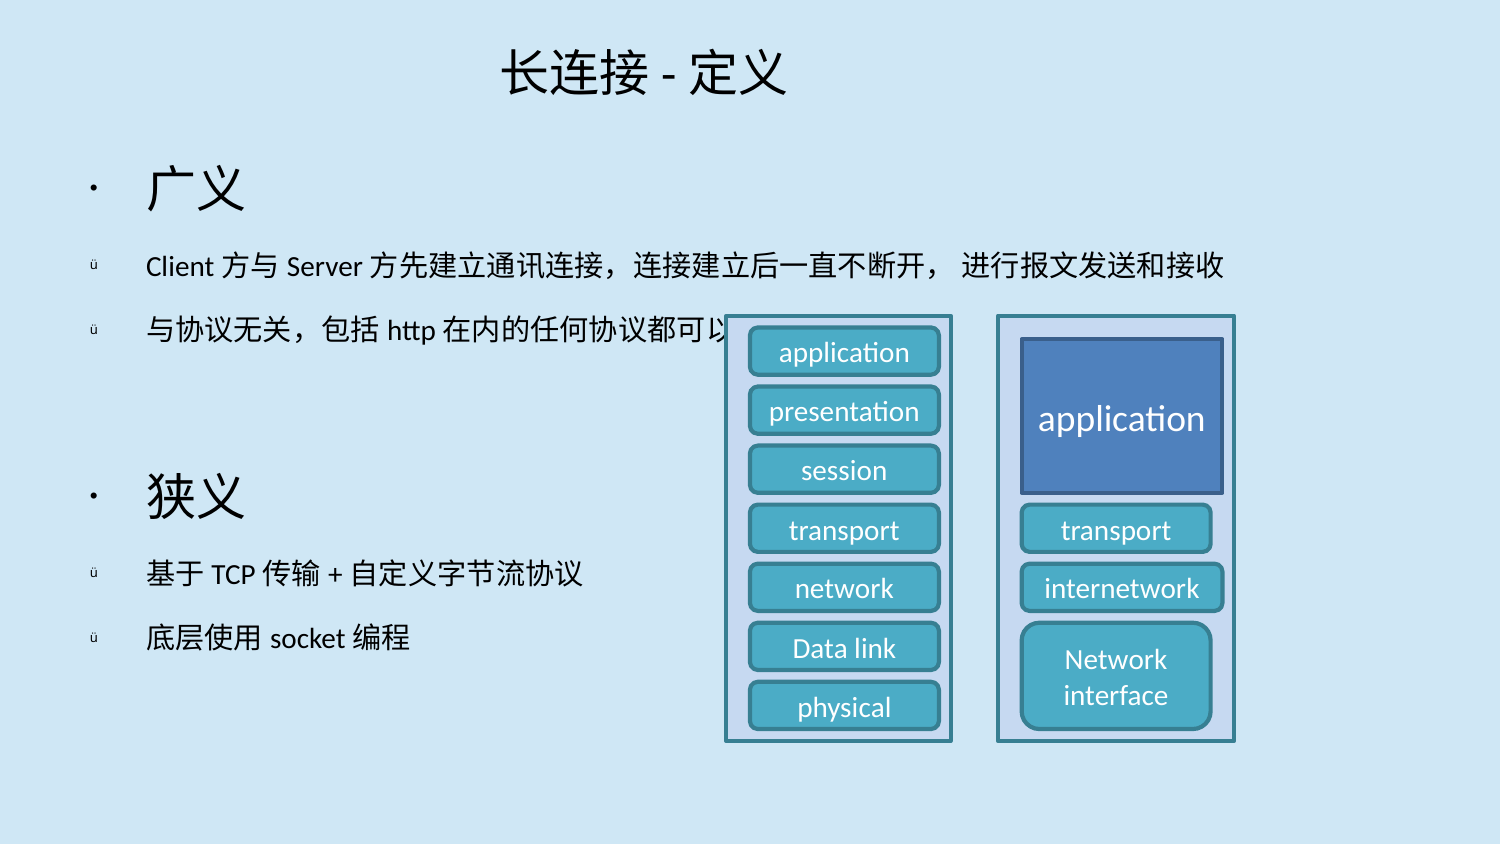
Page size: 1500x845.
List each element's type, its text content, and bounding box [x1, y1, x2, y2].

text_box session [749, 445, 939, 493]
text_box transport [749, 504, 939, 552]
text_box Network interface [1021, 622, 1211, 730]
text_box [997, 315, 1235, 741]
text_box transport [1021, 504, 1211, 552]
list 广义 Client方与Server方先建立通讯连接，连接建立后一直不断开， 进行报文发送和接收 与协议无关，包括http在内的任何协议都可以实现长连接 狭义 基于TCP传输+自定义字节流协议 底层使用socket编程 [75, 150, 1258, 730]
text_box network [749, 563, 939, 611]
text_box physical [749, 681, 939, 730]
text_box Data link [749, 622, 939, 670]
text_box internetwork [1021, 563, 1223, 611]
text_box application [1021, 339, 1223, 493]
title 长连接-定义 [135, 33, 1152, 103]
text_box presentation [749, 386, 939, 434]
text_box application [749, 327, 939, 375]
text_box [726, 315, 951, 741]
